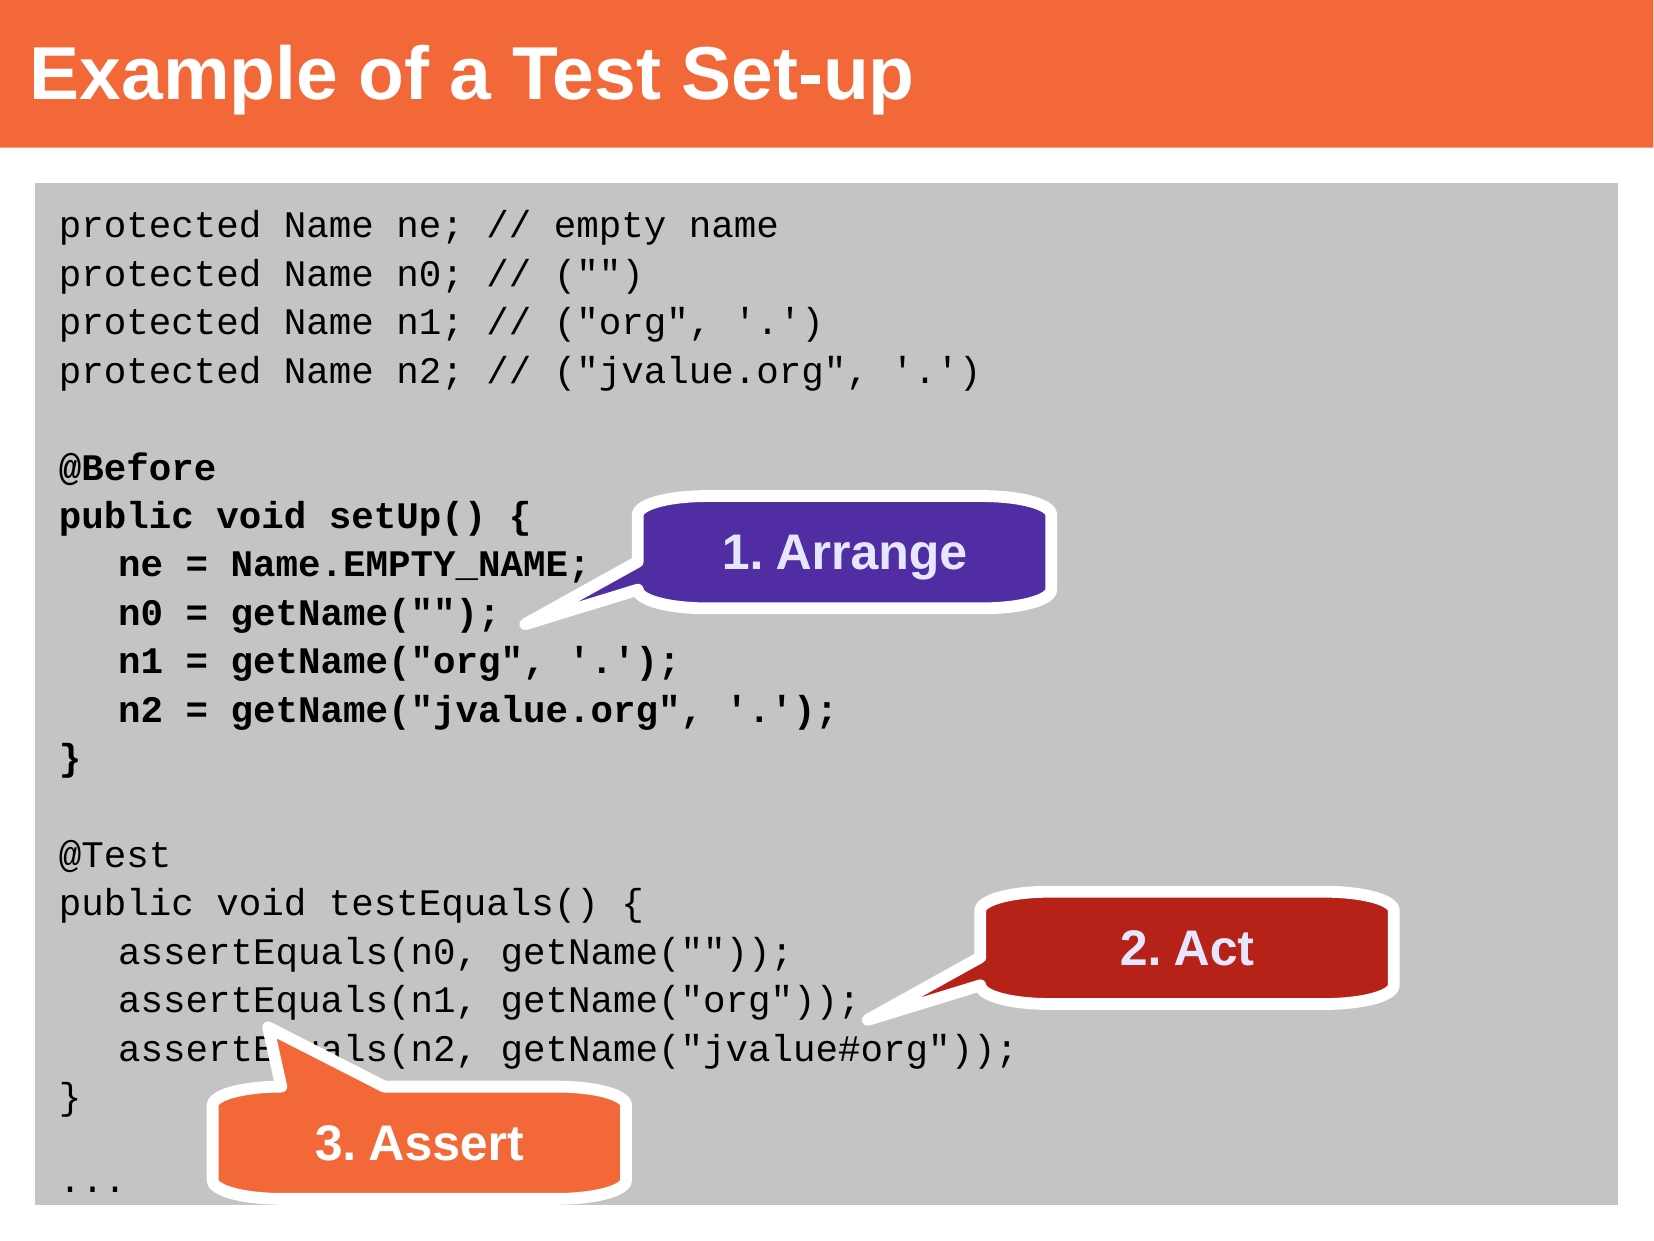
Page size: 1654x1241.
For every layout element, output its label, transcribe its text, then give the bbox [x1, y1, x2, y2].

text_box 2. Act [867, 891, 1394, 1020]
title Example of a Test Set-up [0, 0, 1654, 148]
text_box protected Name ne; // empty name protected Name n0; // ("") protected Name n1; // ("org", '.') protected Name n2; // ("jvalue.org", '.') @Before public void setUp() { ne = Name.EMPTY_NAME; n0 = getName(""); n1 = getName("org", '.'); n2 = getName("jvalue.org", '.'); } @Test public void testEquals() { assertEquals(n0, getName("")); assertEquals(n1, getName("org")); assertEquals(n2, getName("jvalue#org")); } ... [29, 177, 1625, 1211]
text_box 3. Assert [212, 1027, 627, 1199]
text_box 1. Arrange [525, 496, 1052, 625]
